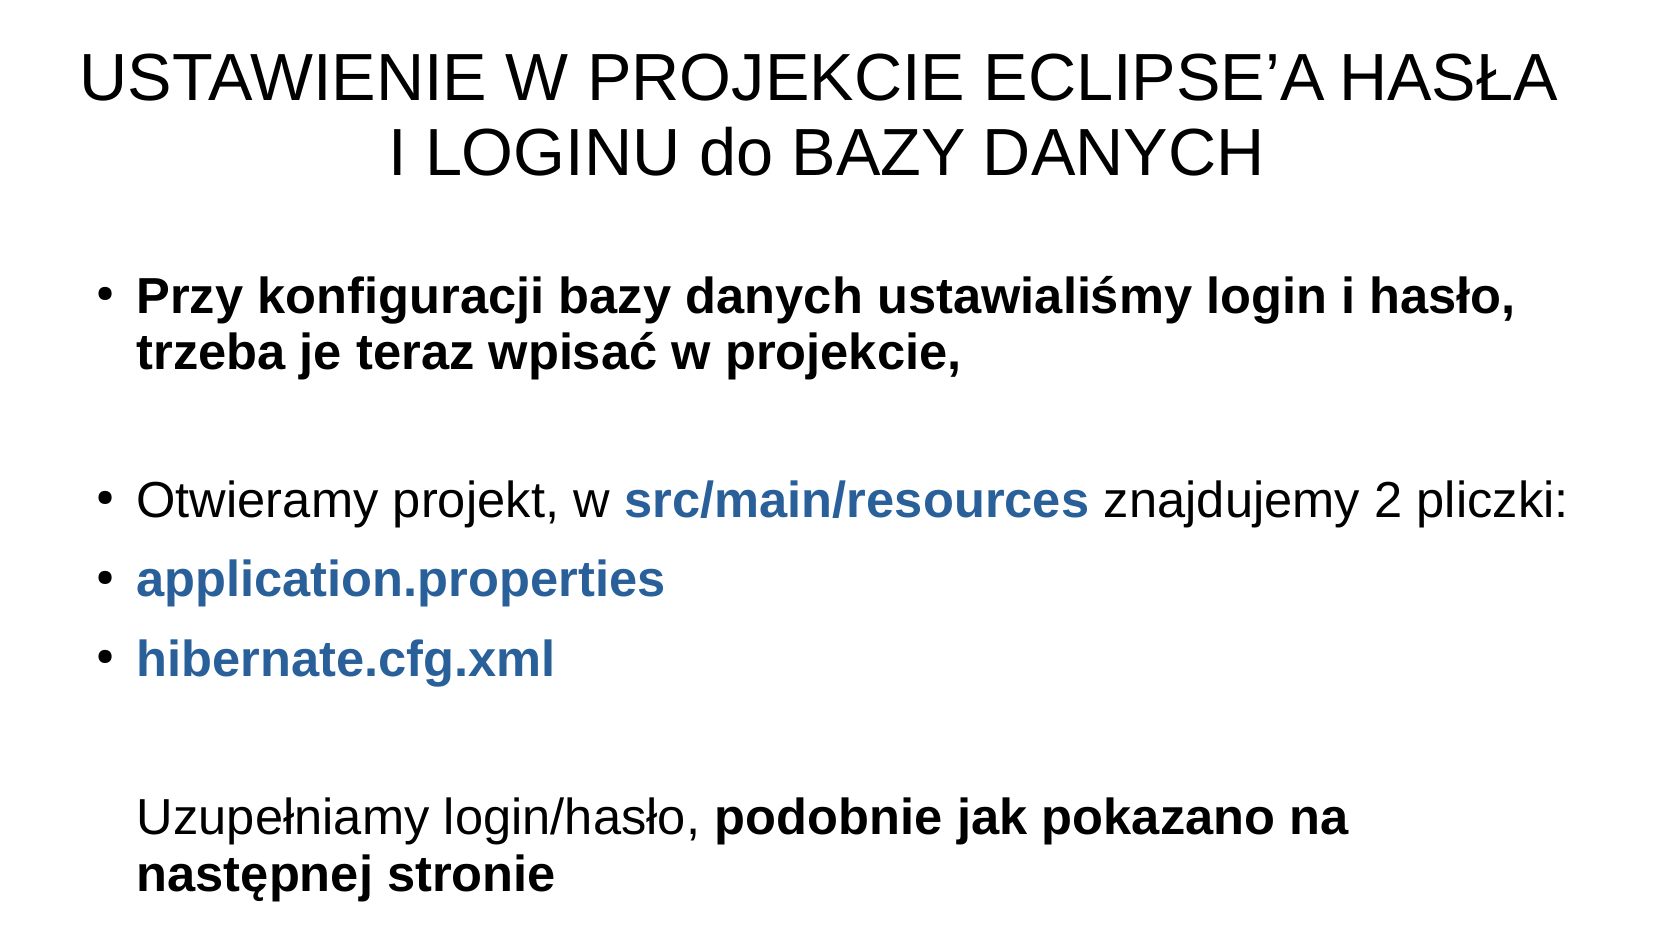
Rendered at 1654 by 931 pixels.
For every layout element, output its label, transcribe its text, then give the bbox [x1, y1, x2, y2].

list Przy konfiguracji bazy danych ustawialiśmy login i hasło, trzeba je teraz wpisać w projekcie, Otwieramy projekt, w src/main/resources znajdujemy 2 pliczki: application.properties hibernate.cfg.xml Uzupełniamy login/hasło, podobnie jak pokazano na następnej stronie [82, 198, 1595, 916]
title USTAWIENIE W PROJEKCIE ECLIPSE’A HASŁA I LOGINU do BAZY DANYCH [29, 30, 1625, 199]
